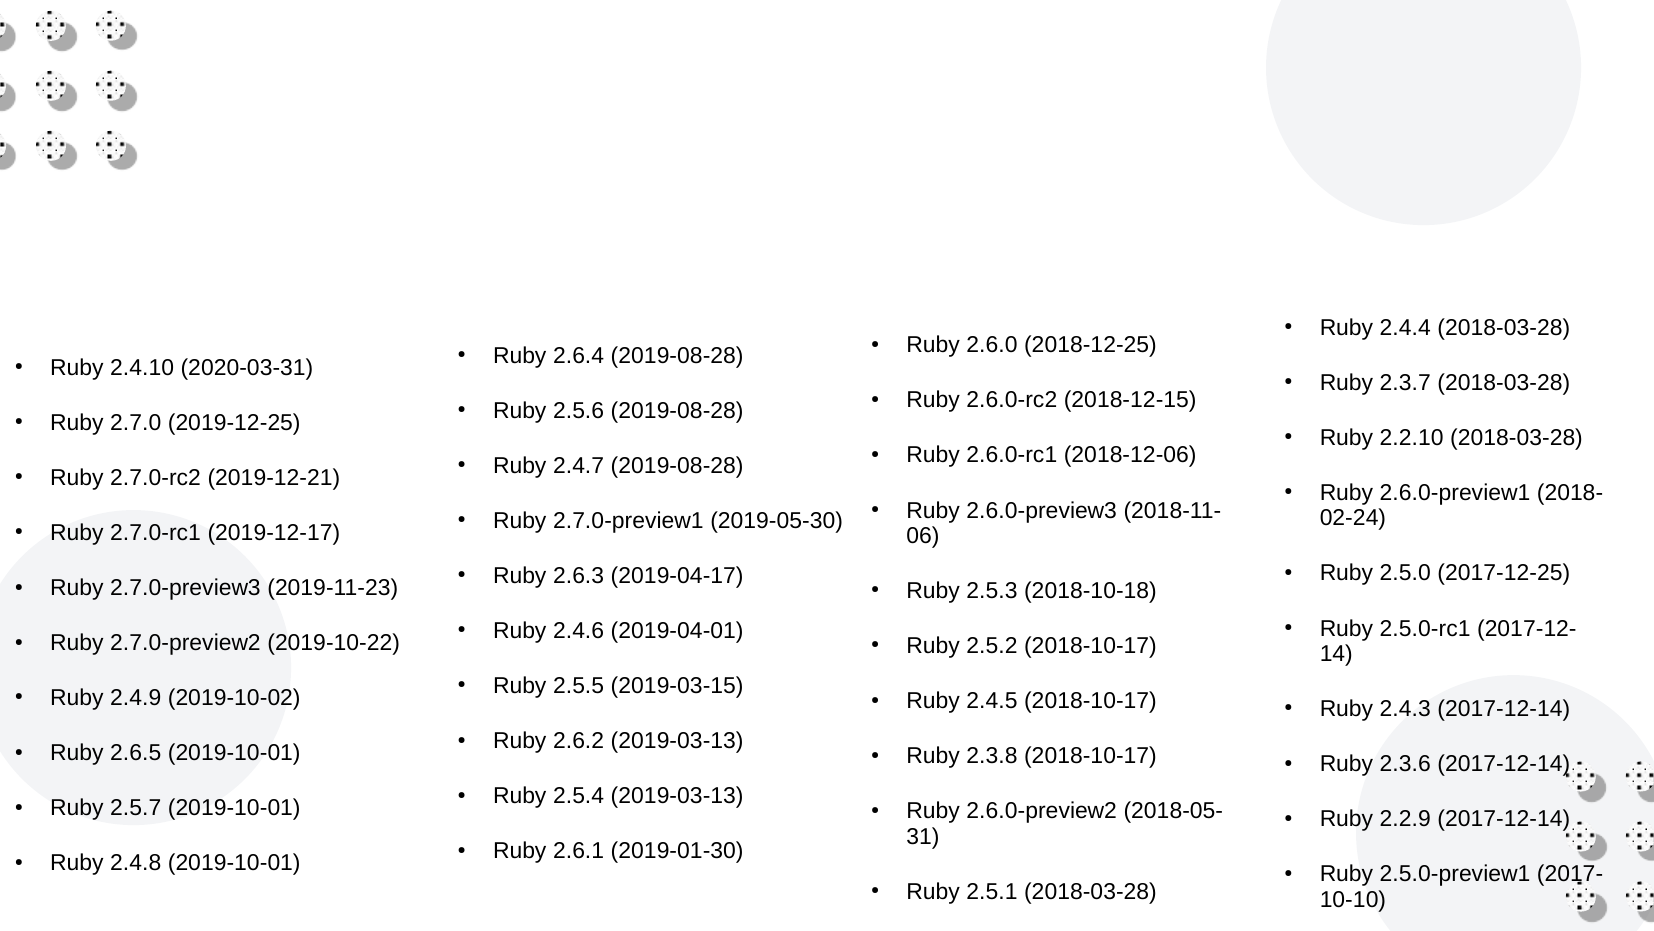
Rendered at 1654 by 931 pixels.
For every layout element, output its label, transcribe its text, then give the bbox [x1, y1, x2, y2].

picture [95, 70, 126, 101]
picture [1625, 821, 1654, 852]
picture [35, 10, 66, 41]
text_box Ruby 2.4.4 (2018-03-28) Ruby 2.3.7 (2018-03-28) Ruby 2.2.10 (2018-03-28) Ruby 2.6.0-preview1 (2018-02-24) Ruby 2.5.0 (2017-12-25) Ruby 2.5.0-rc1 (2017-12-14) Ruby 2.4.3 (2017-12-14) Ruby 2.3.6 (2017-12-14) Ruby 2.2.9 (2017-12-14) Ruby 2.5.0-preview1 (2017-10-10) [1269, 307, 1625, 931]
picture [1625, 761, 1654, 792]
picture [0, 73, 6, 98]
text_box Ruby 2.4.10 (2020-03-31) Ruby 2.7.0 (2019-12-25) Ruby 2.7.0-rc2 (2019-12-21) Ruby 2.7.0-rc1 (2019-12-17) Ruby 2.7.0-preview3 (2019-11-23) Ruby 2.7.0-preview2 (2019-10-22) Ruby 2.4.9 (2019-10-02) Ruby 2.6.5 (2019-10-01) Ruby 2.5.7 (2019-10-01) Ruby 2.4.8 (2019-10-01) [0, 347, 442, 931]
picture [35, 130, 67, 161]
text_box Ruby 2.6.4 (2019-08-28) Ruby 2.5.6 (2019-08-28) Ruby 2.4.7 (2019-08-28) Ruby 2.7.0-preview1 (2019-05-30) Ruby 2.6.3 (2019-04-17) Ruby 2.4.6 (2019-04-01) Ruby 2.5.5 (2019-03-15) Ruby 2.6.2 (2019-03-13) Ruby 2.5.4 (2019-03-13) Ruby 2.6.1 (2019-01-30) [442, 335, 856, 931]
picture [95, 130, 127, 161]
picture [0, 13, 6, 38]
picture [1625, 881, 1654, 912]
text_box Ruby 2.6.0 (2018-12-25) Ruby 2.6.0-rc2 (2018-12-15) Ruby 2.6.0-rc1 (2018-12-06) Ruby 2.6.0-preview3 (2018-11-06) Ruby 2.5.3 (2018-10-18) Ruby 2.5.2 (2018-10-17) Ruby 2.4.5 (2018-10-17) Ruby 2.3.8 (2018-10-17) Ruby 2.6.0-preview2 (2018-05-31) Ruby 2.5.1 (2018-03-28) [856, 324, 1241, 931]
picture [0, 133, 7, 158]
picture [95, 10, 126, 41]
picture [35, 70, 66, 101]
